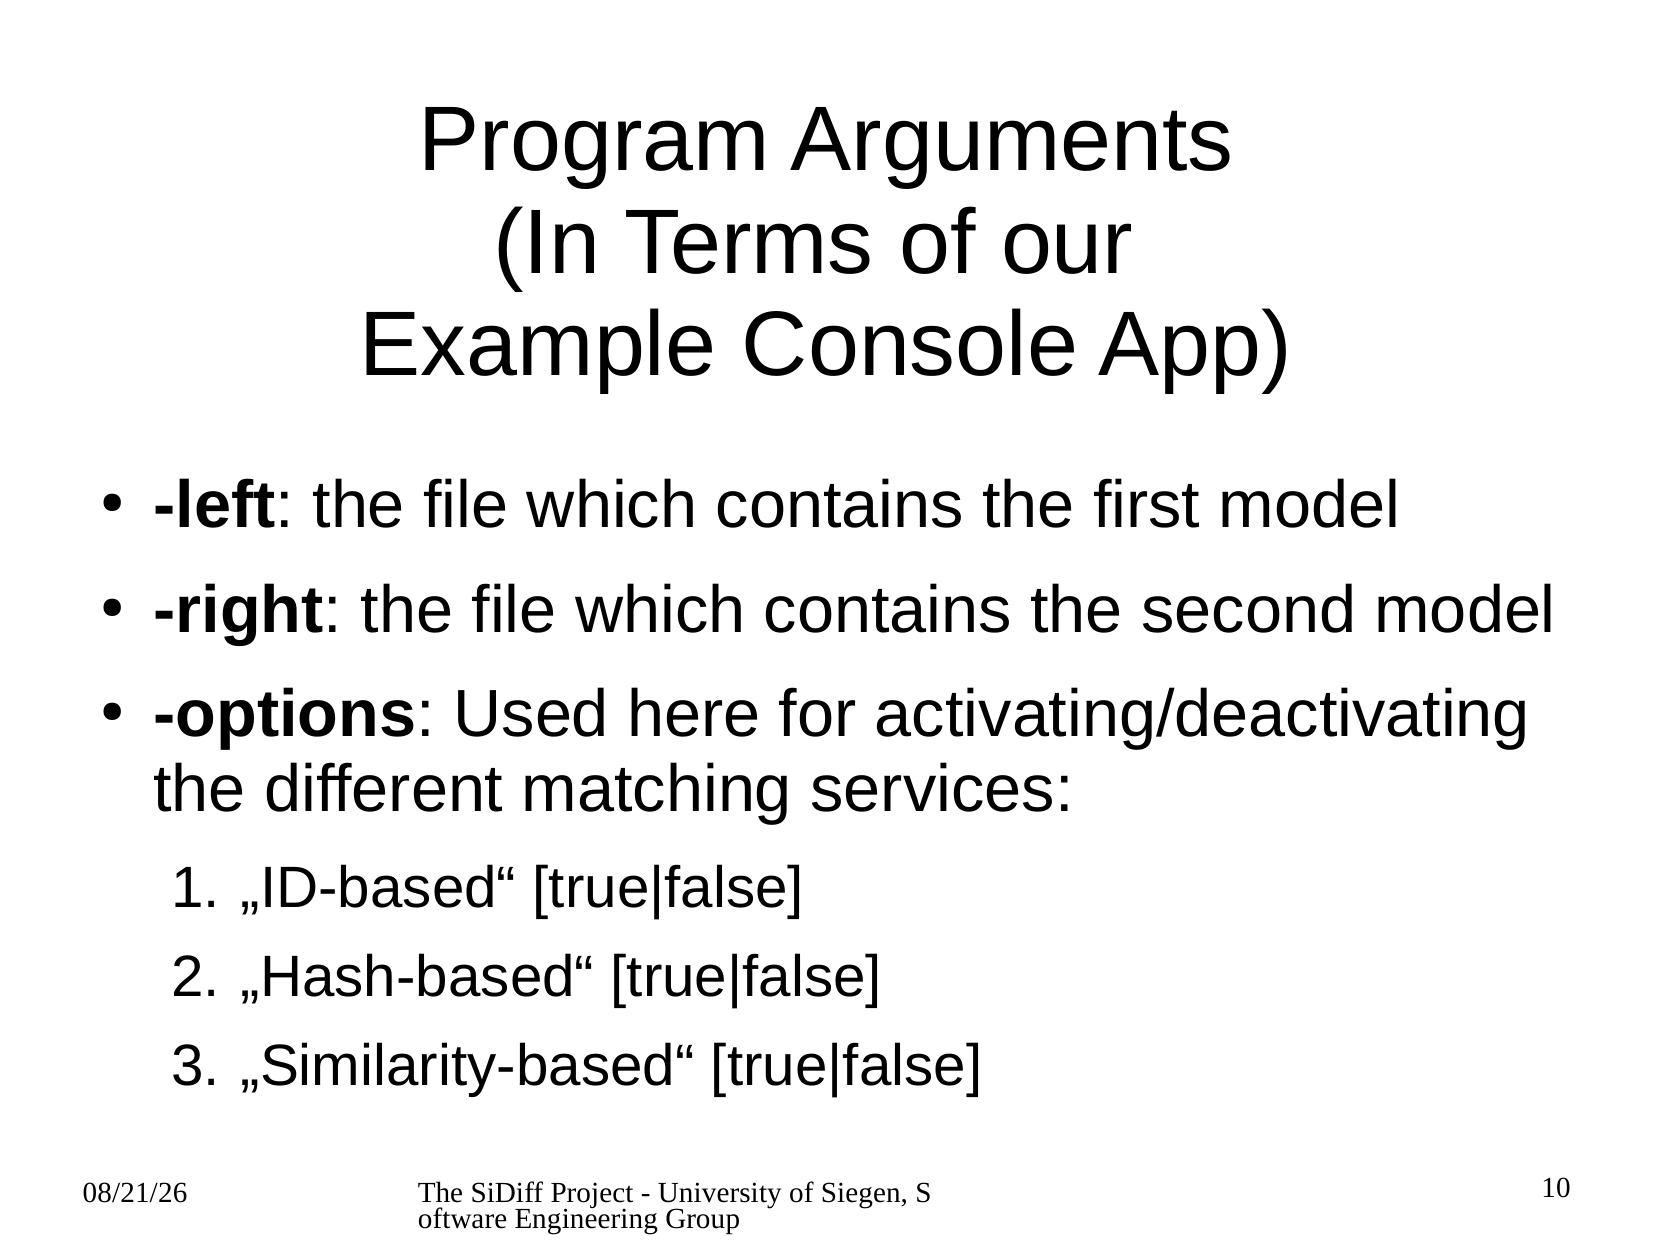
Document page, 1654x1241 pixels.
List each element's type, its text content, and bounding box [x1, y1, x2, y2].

list -left: the file which contains the first model -right: the file which contains the second model -options: Used here for activating/deactivating the different matching services: „ID-based“ [true|false] „Hash-based“ [true|false] „Similarity-based“ [true|false] [82, 467, 1571, 1199]
title Program Arguments (In Terms of our Example Console App) [82, 87, 1571, 396]
